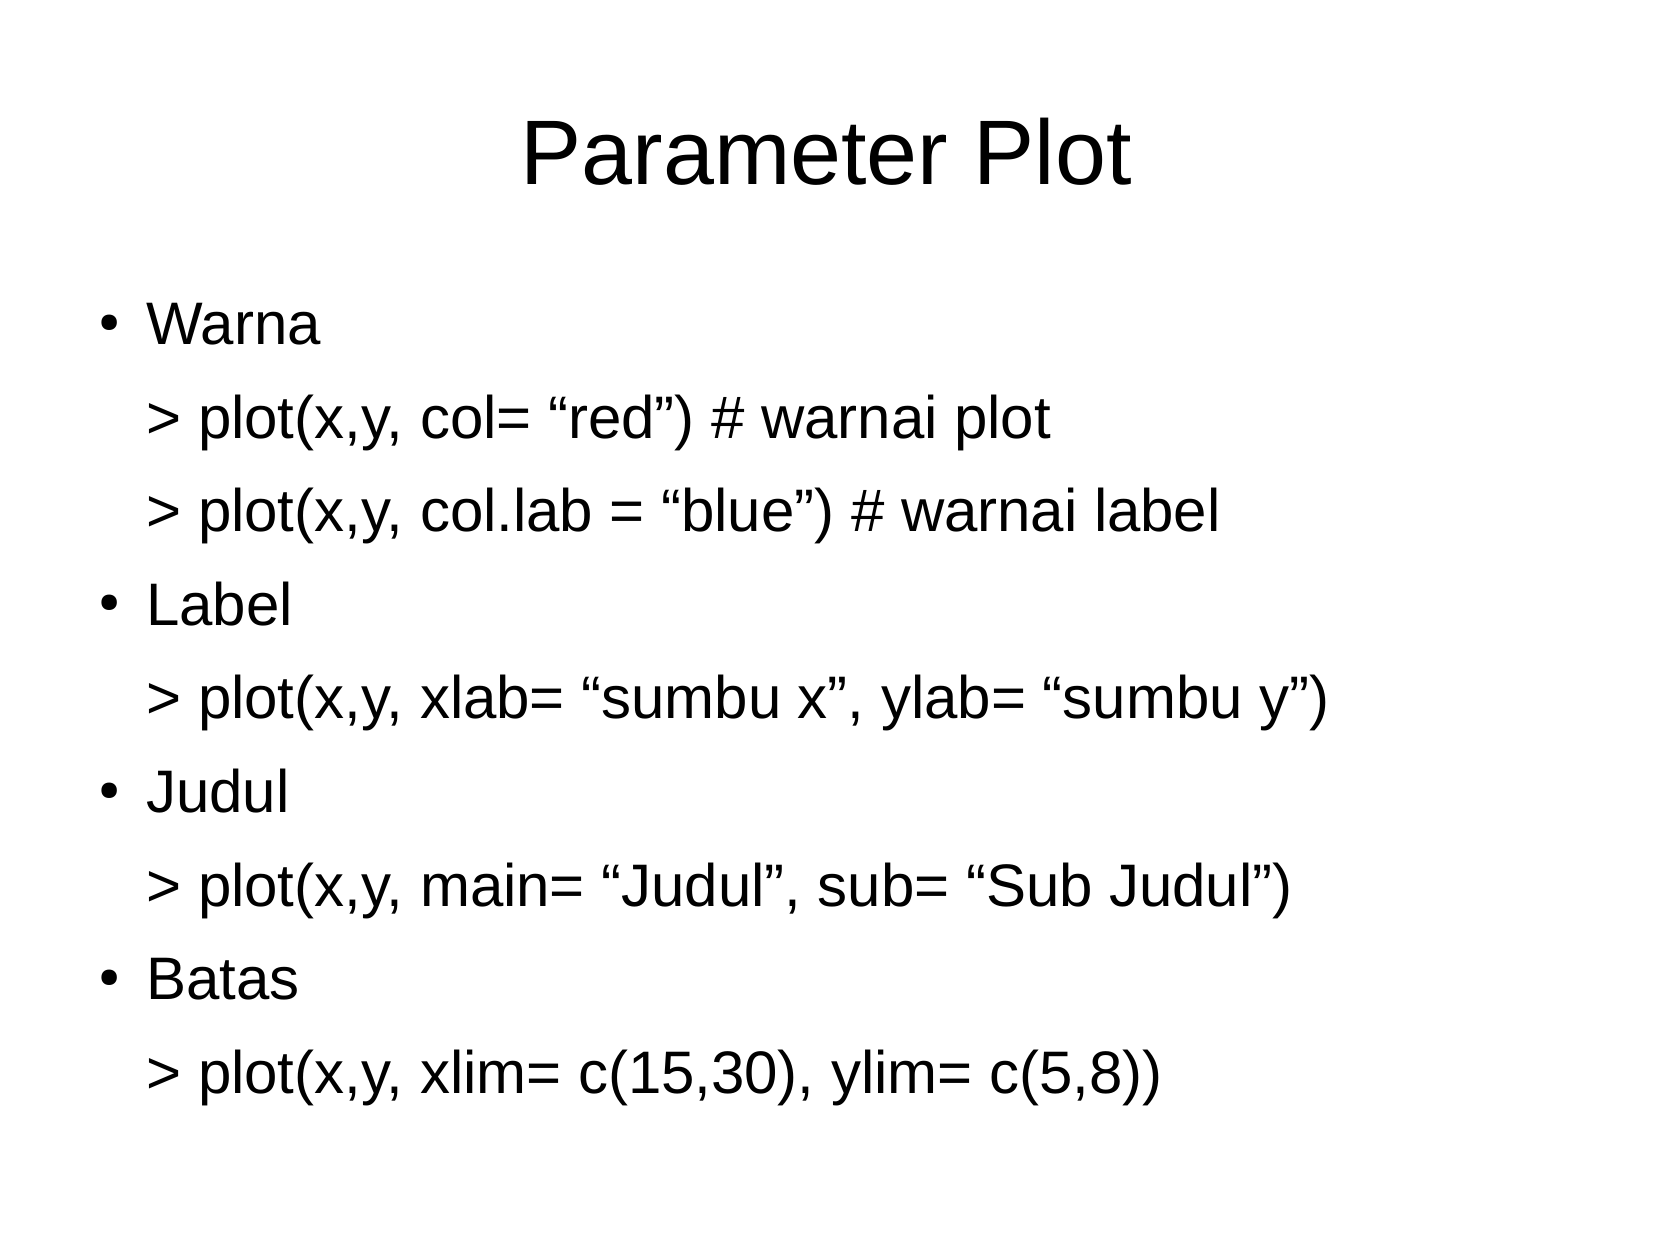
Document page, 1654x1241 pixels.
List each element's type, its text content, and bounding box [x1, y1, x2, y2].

title Parameter Plot [82, 49, 1571, 257]
list Warna > plot(x,y, col= “red”) # warnai plot > plot(x,y, col.lab = “blue”) # warnai label Label > plot(x,y, xlab= “sumbu x”, ylab= “sumbu y”) Judul > plot(x,y, main= “Judul”, sub= “Sub Judul”) Batas > plot(x,y, xlim= c(15,30), ylim= c(5,8)) [82, 290, 1571, 1111]
